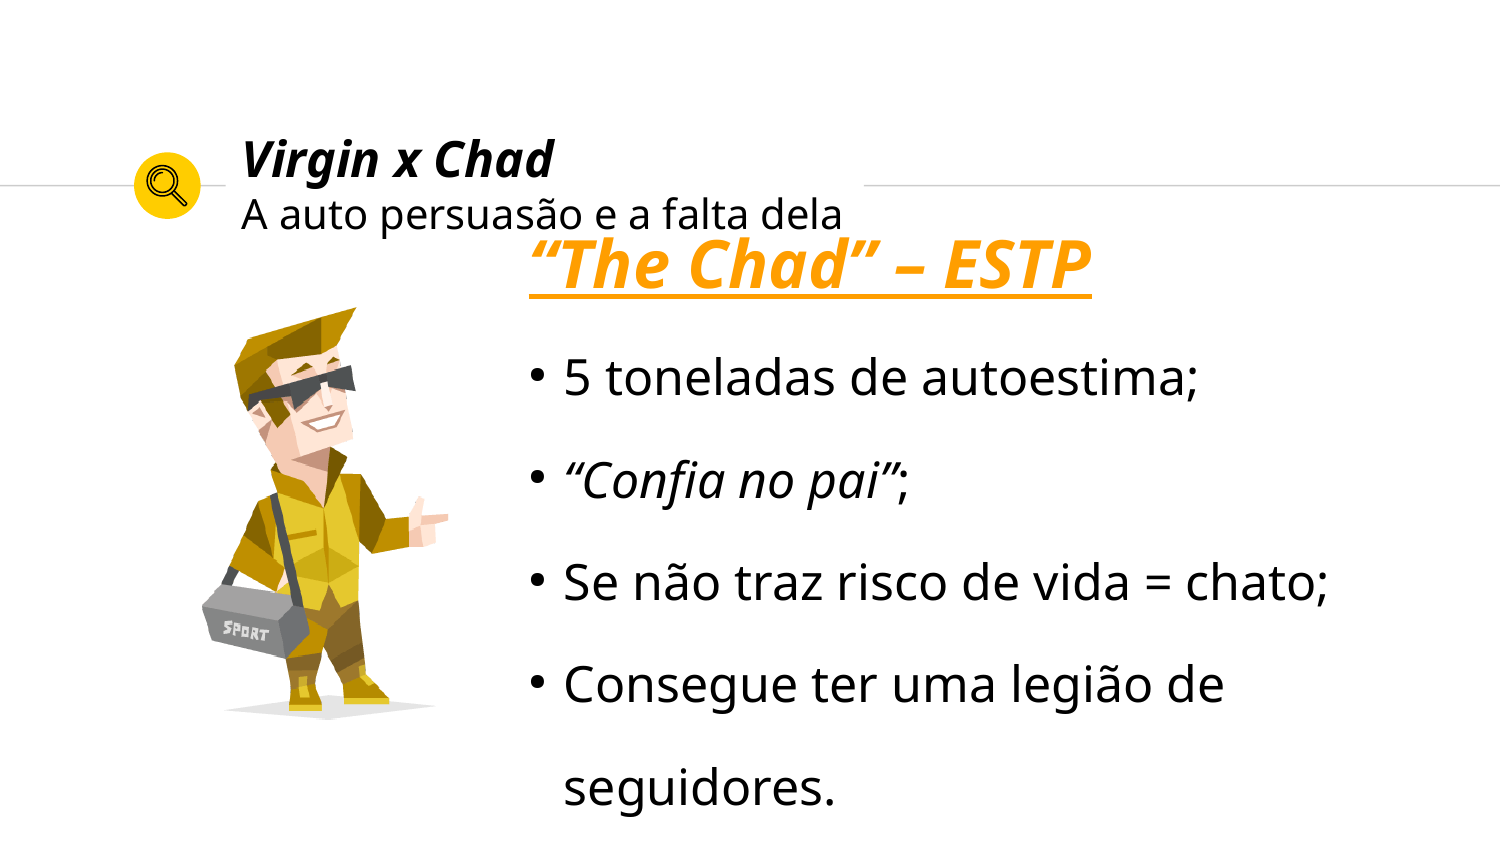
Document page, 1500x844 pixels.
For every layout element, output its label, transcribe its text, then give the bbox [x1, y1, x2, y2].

text_box “The Chad” – ESTP 5 toneladas de autoestima; “Confia no pai”; Se não traz risco de vida = chato; Consegue ter uma legião de seguidores. [513, 225, 1465, 767]
picture [146, 307, 491, 720]
title Virgin x Chad A auto persuasão e a falta dela [226, 146, 863, 219]
